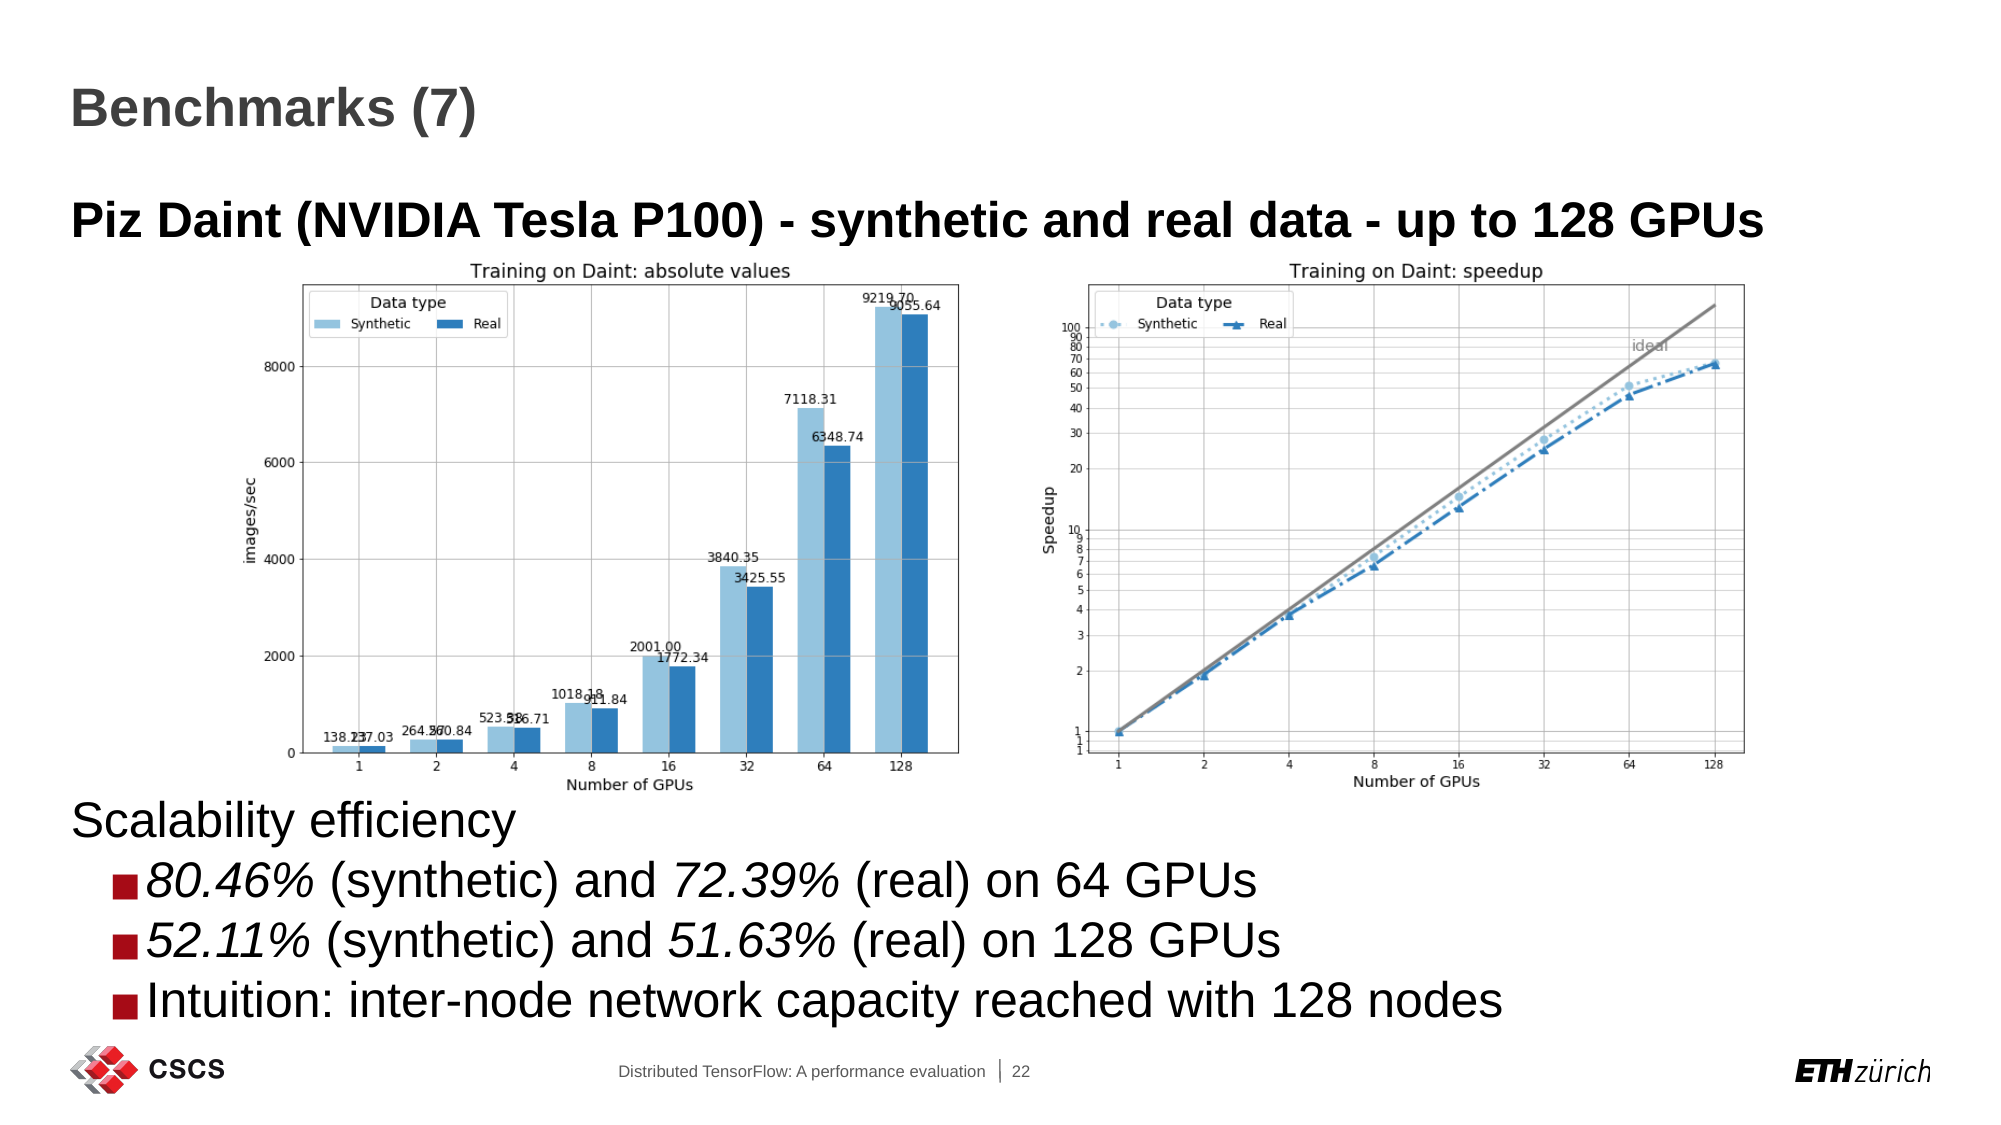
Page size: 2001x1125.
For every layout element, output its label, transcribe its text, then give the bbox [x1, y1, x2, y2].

picture [70, 246, 1930, 793]
picture [57, 1033, 236, 1106]
list Piz Daint (NVIDIA Tesla P100) - synthetic and real data - up to 128 GPUs Scalability efficiency 80.46% (synthetic) and 72.39% (real) on 64 GPUs 52.11% (synthetic) and 51.63% (real) on 128 GPUs Intuition: inter-node network capacity reached with 128 nodes [70, 178, 1930, 246]
footer Distributed TensorFlow: A performance evaluation [322, 1059, 998, 1083]
slide_number <number> [999, 1059, 1063, 1083]
picture [1795, 1059, 1930, 1082]
list Piz Daint (NVIDIA Tesla P100) - synthetic and real data - up to 128 GPUs Scalability efficiency 80.46% (synthetic) and 72.39% (real) on 64 GPUs 52.11% (synthetic) and 51.63% (real) on 128 GPUs Intuition: inter-node network capacity reached with 128 nodes [70, 793, 1930, 1022]
title Benchmarks (7) [70, 7, 1930, 149]
